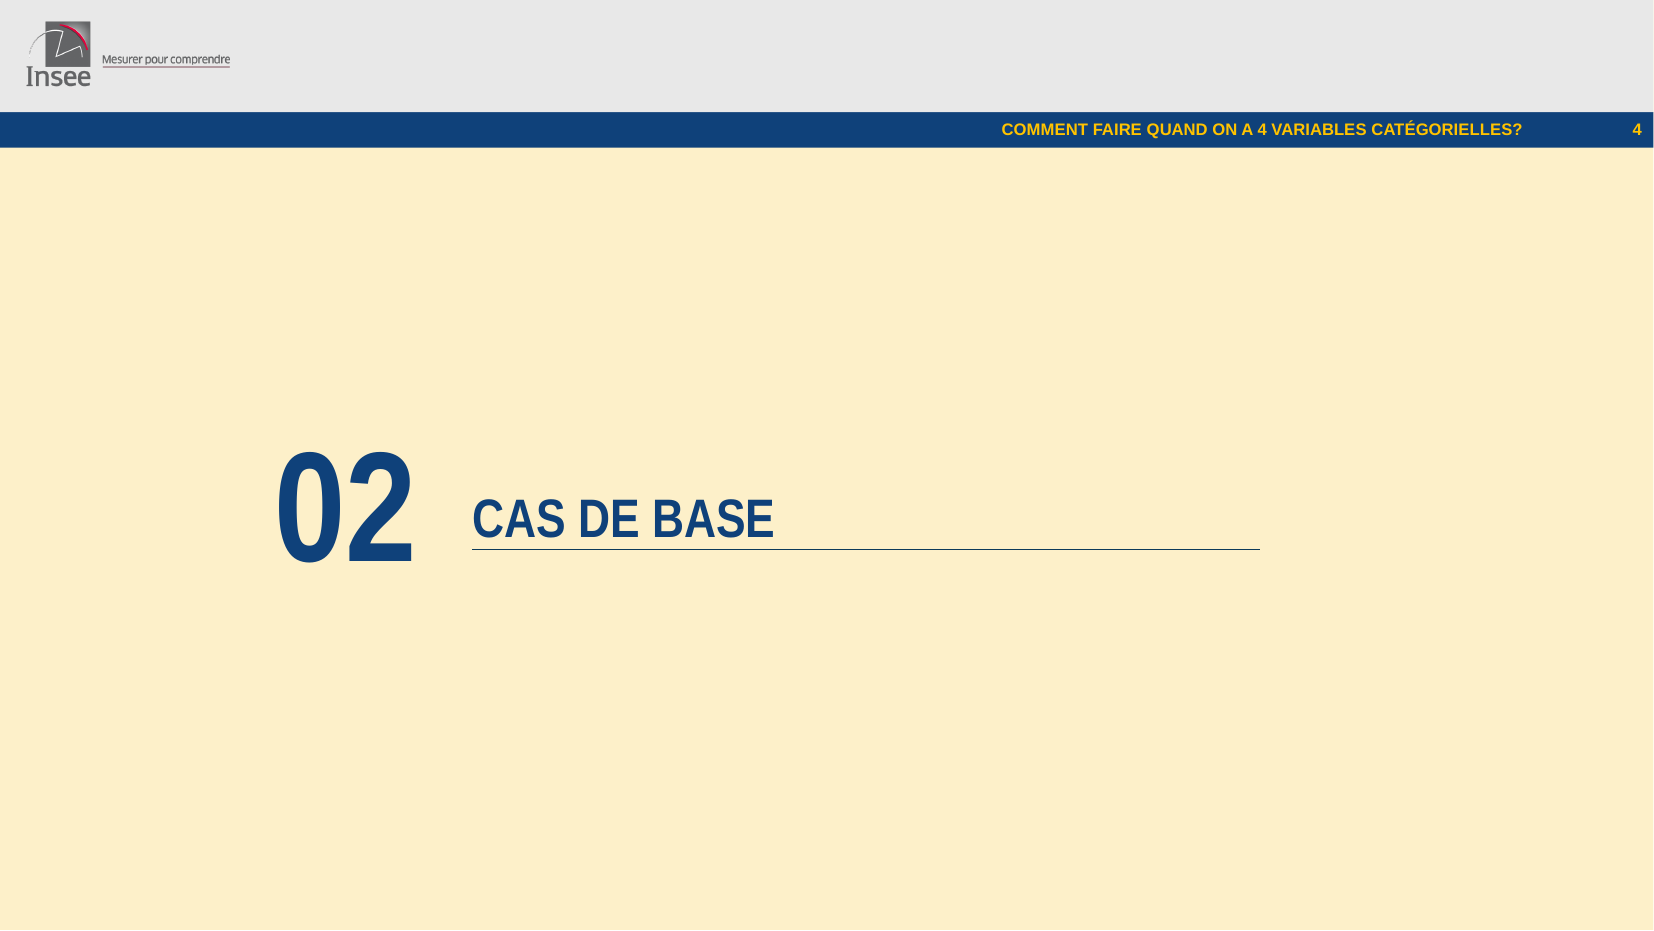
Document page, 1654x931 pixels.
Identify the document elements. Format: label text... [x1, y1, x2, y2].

picture [23, 0, 230, 89]
text_box 02 [230, 389, 461, 621]
title Cas de base [472, 401, 1359, 550]
